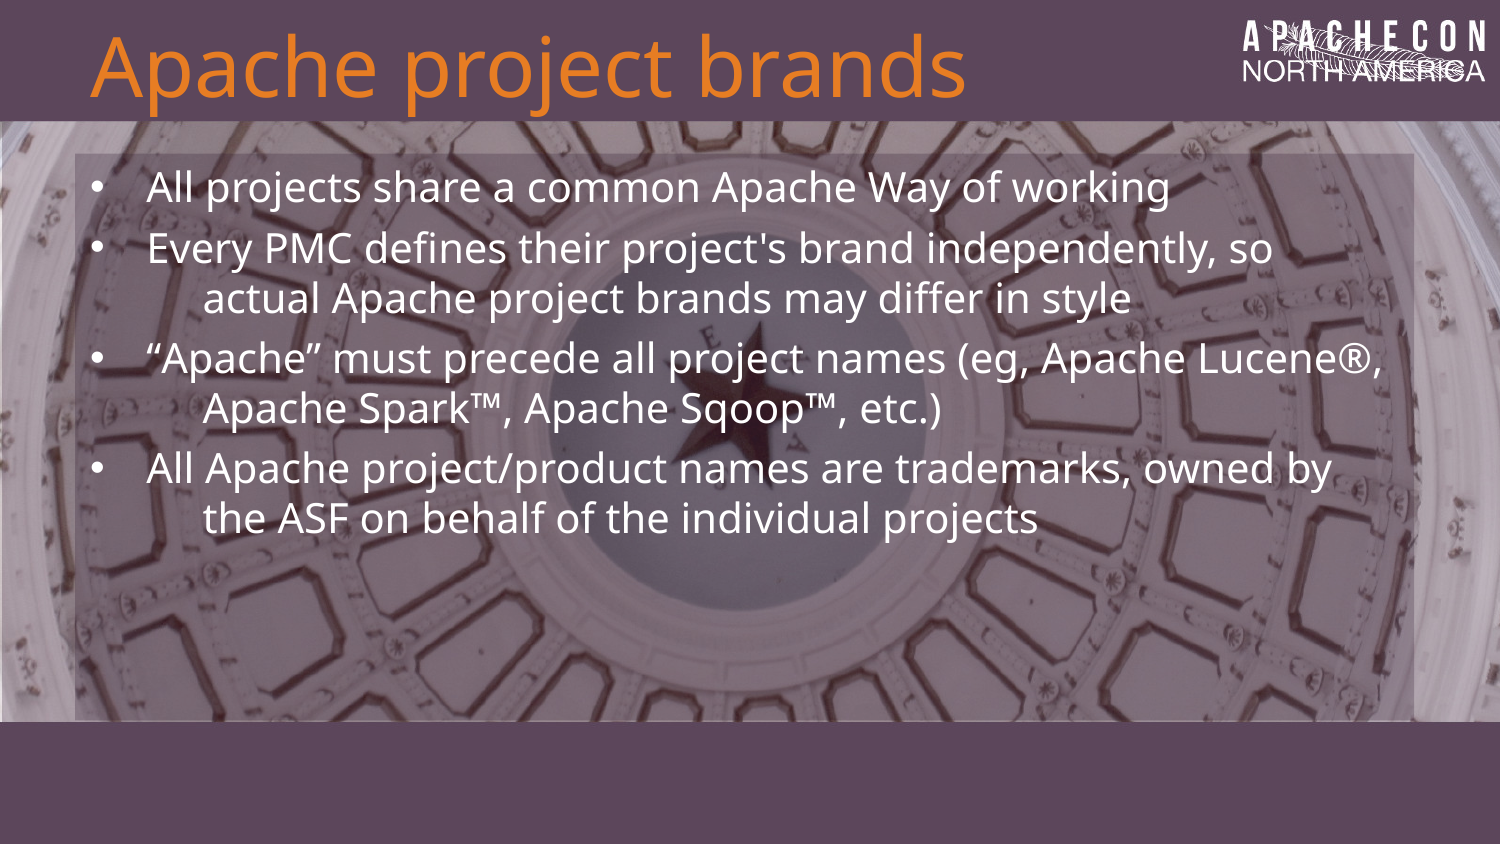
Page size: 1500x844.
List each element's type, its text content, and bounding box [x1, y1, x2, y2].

text_box Apache project brands [75, 6, 1116, 107]
picture [0, 0, 1500, 844]
text_box All projects share a common Apache Way of working Every PMC defines their project's brand independently, so actual Apache project brands may differ in style “Apache” must precede all project names (eg, Apache Lucene®, Apache Spark™, Apache Sqoop™, etc.) All Apache project/product names are trademarks, owned by the ASF on behalf of the individual projects [75, 153, 1415, 721]
